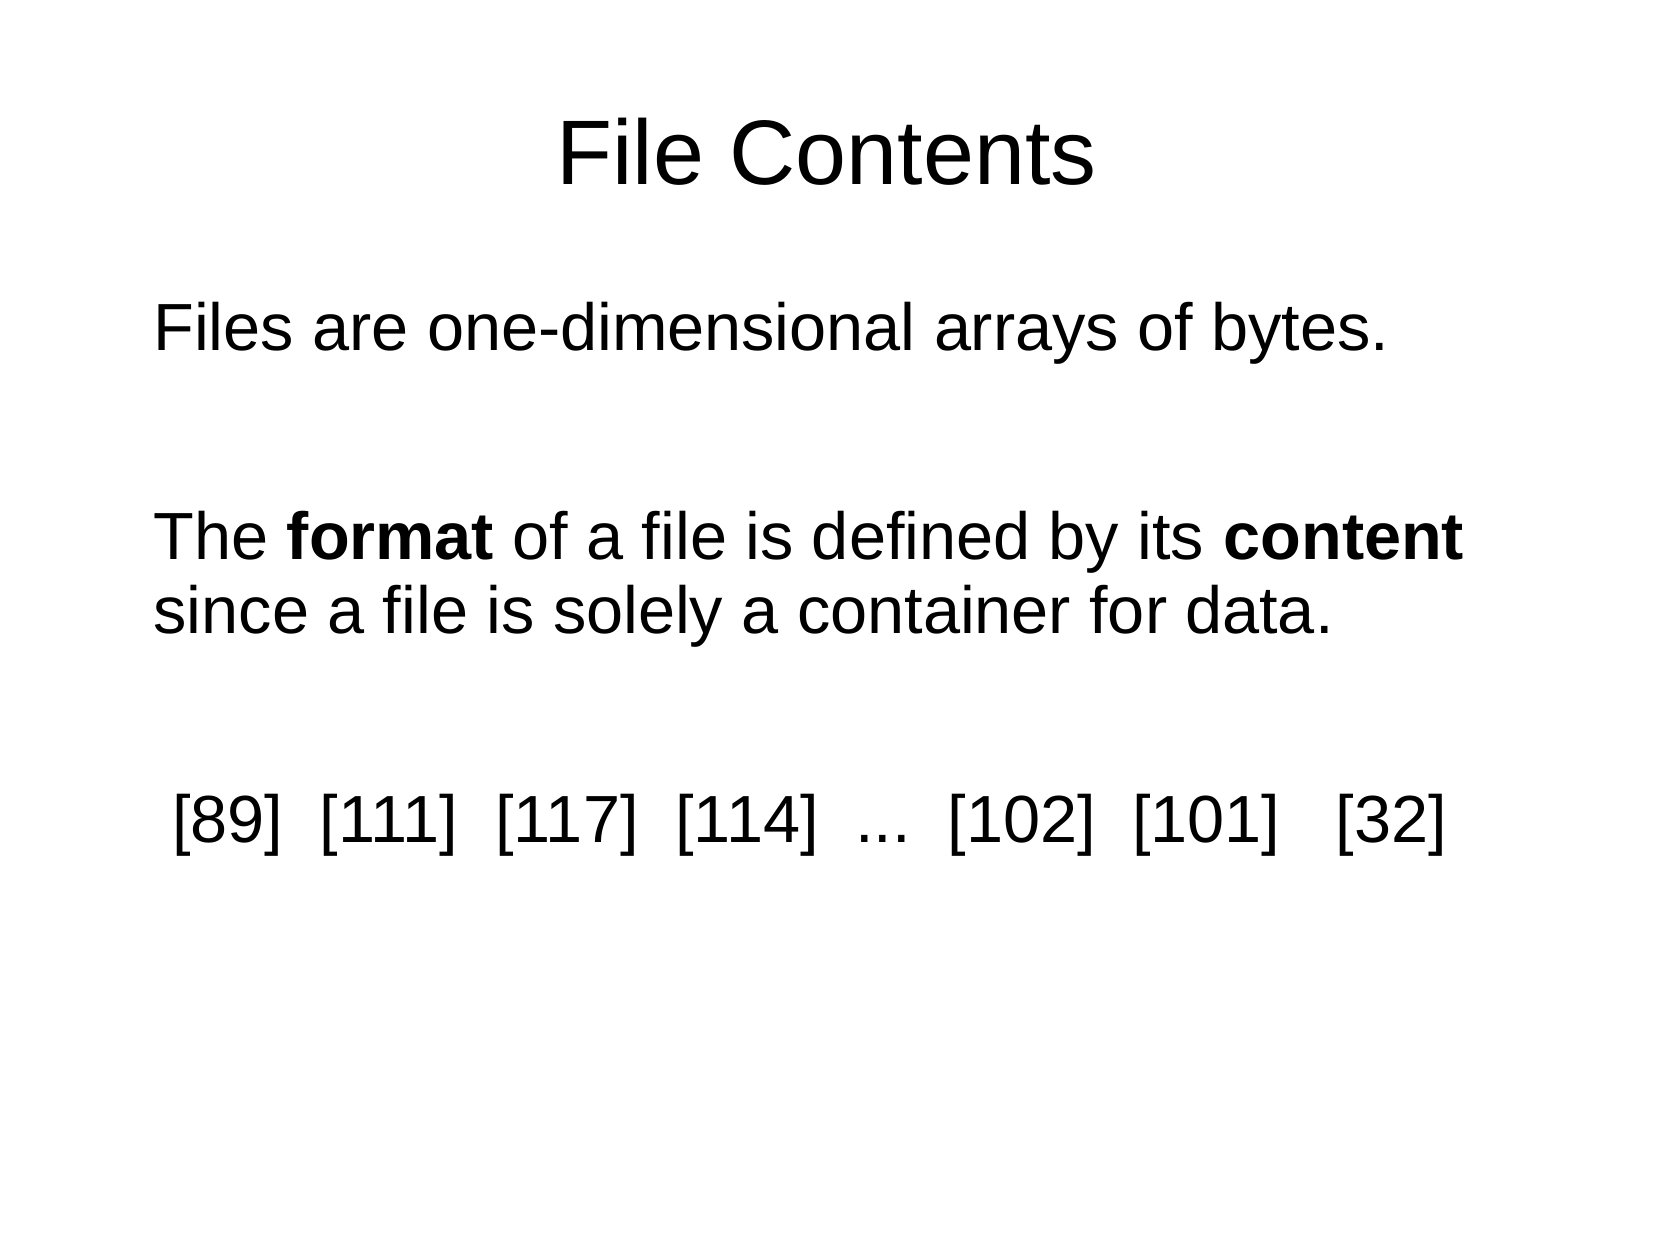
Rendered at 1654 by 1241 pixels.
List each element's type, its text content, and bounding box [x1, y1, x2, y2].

title File Contents [82, 49, 1571, 257]
list Files are one-dimensional arrays of bytes. The format of a file is defined by its content since a file is solely a container for data. [89] [111] [117] [114] ... [102] [101] [32] [82, 290, 1571, 1010]
